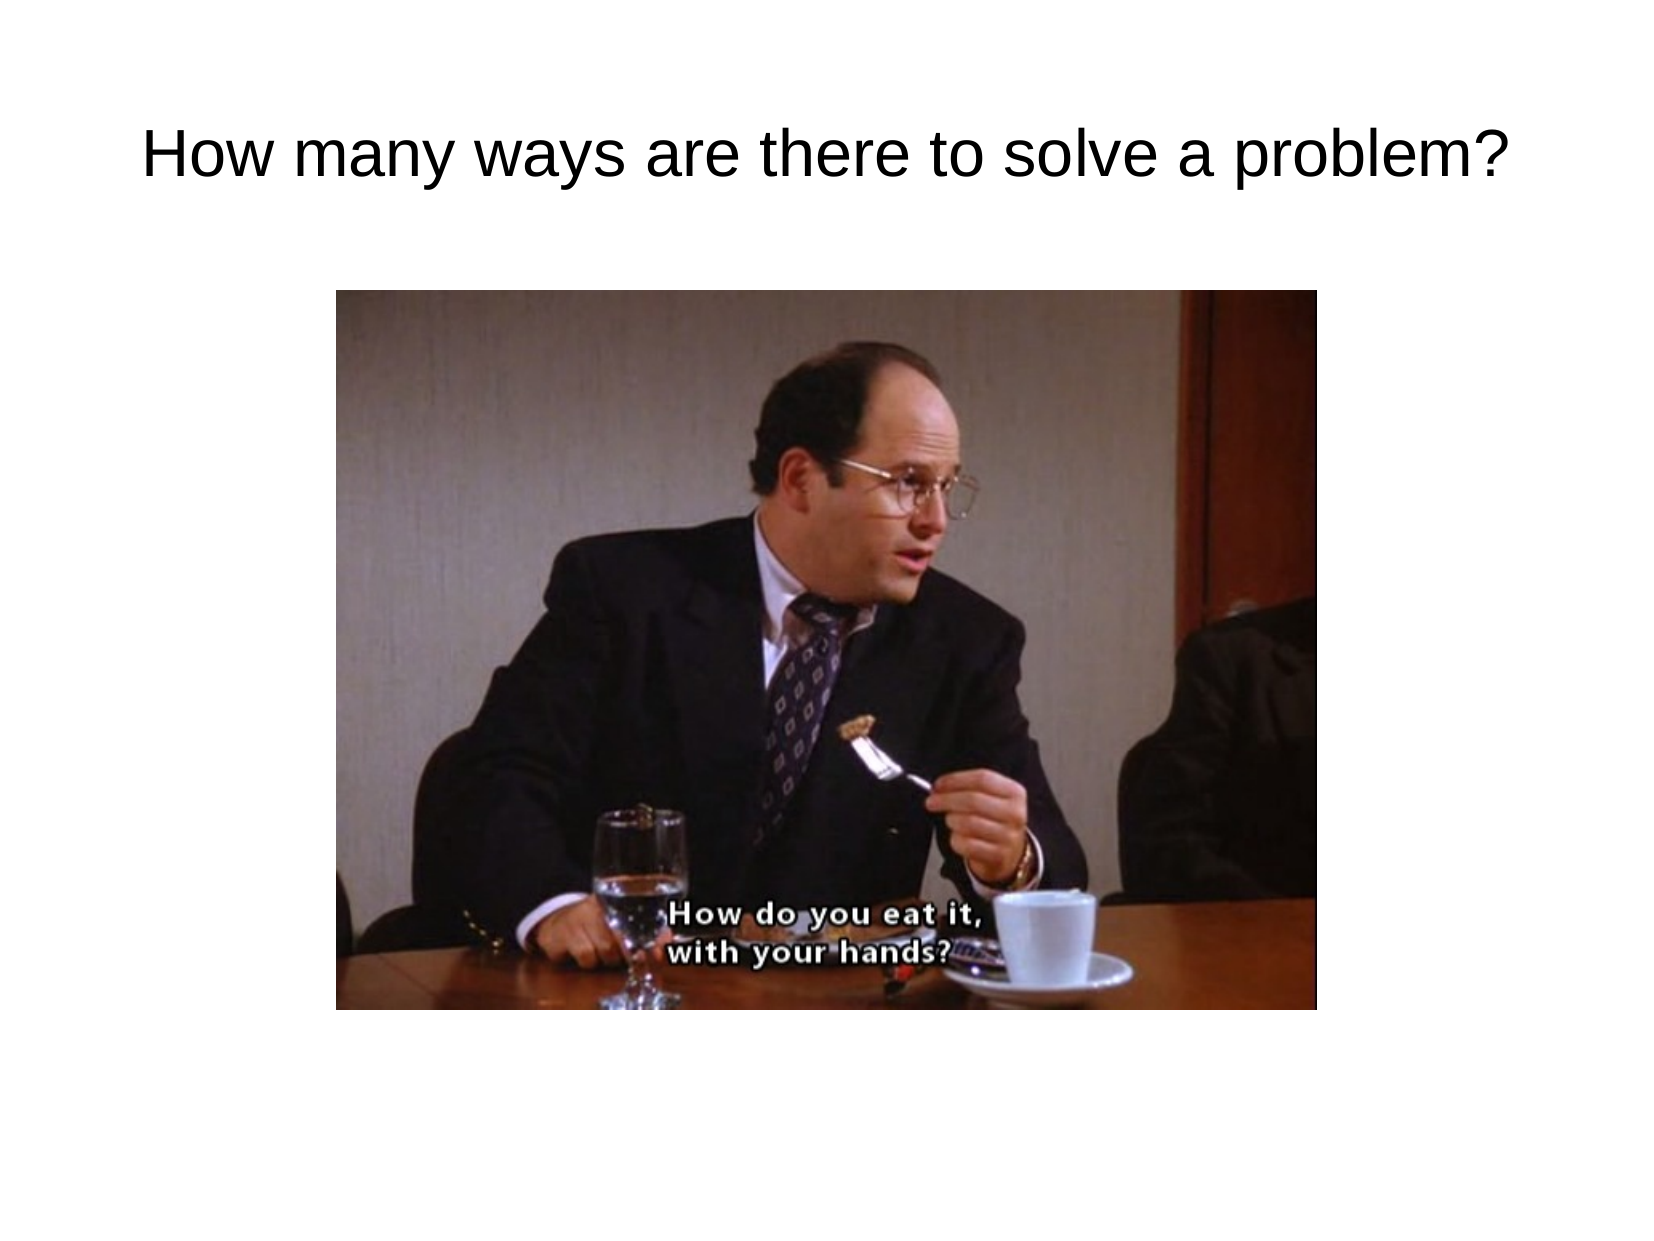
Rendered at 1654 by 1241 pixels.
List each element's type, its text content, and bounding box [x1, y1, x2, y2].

picture [336, 290, 1317, 1010]
title How many ways are there to solve a problem? [82, 49, 1571, 257]
